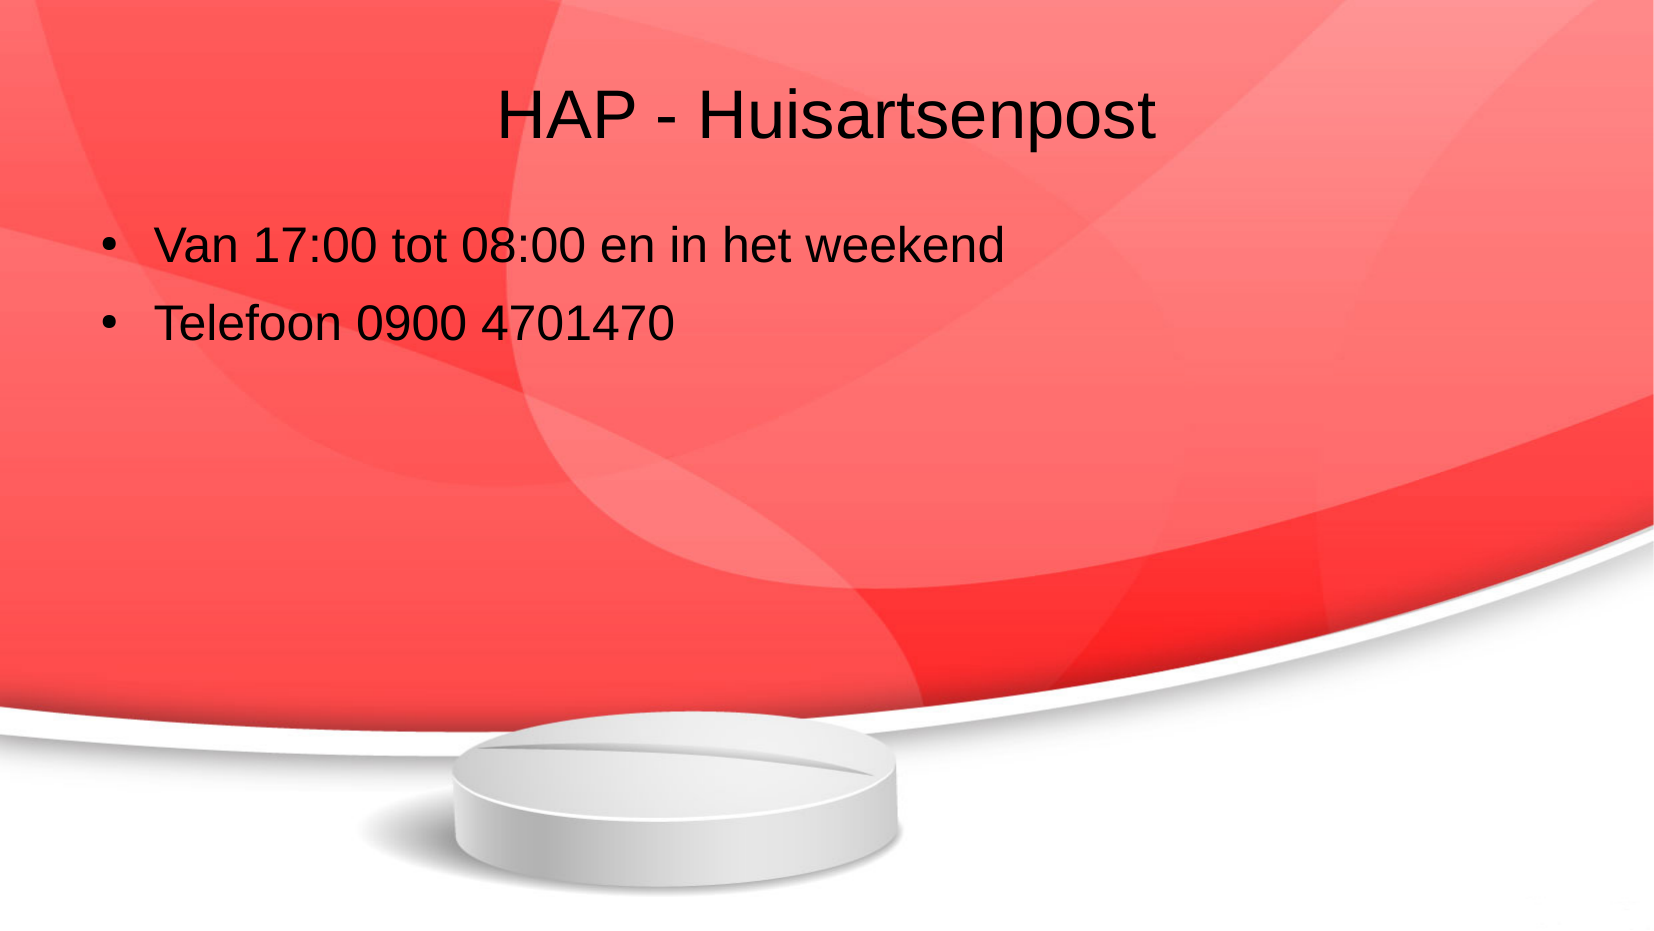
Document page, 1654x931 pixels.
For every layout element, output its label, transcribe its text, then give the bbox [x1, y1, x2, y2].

picture [0, 0, 1654, 931]
list Van 17:00 tot 08:00 en in het weekend Telefoon 0900 4701470 [82, 217, 1571, 758]
title HAP - Huisartsenpost [82, 37, 1571, 193]
